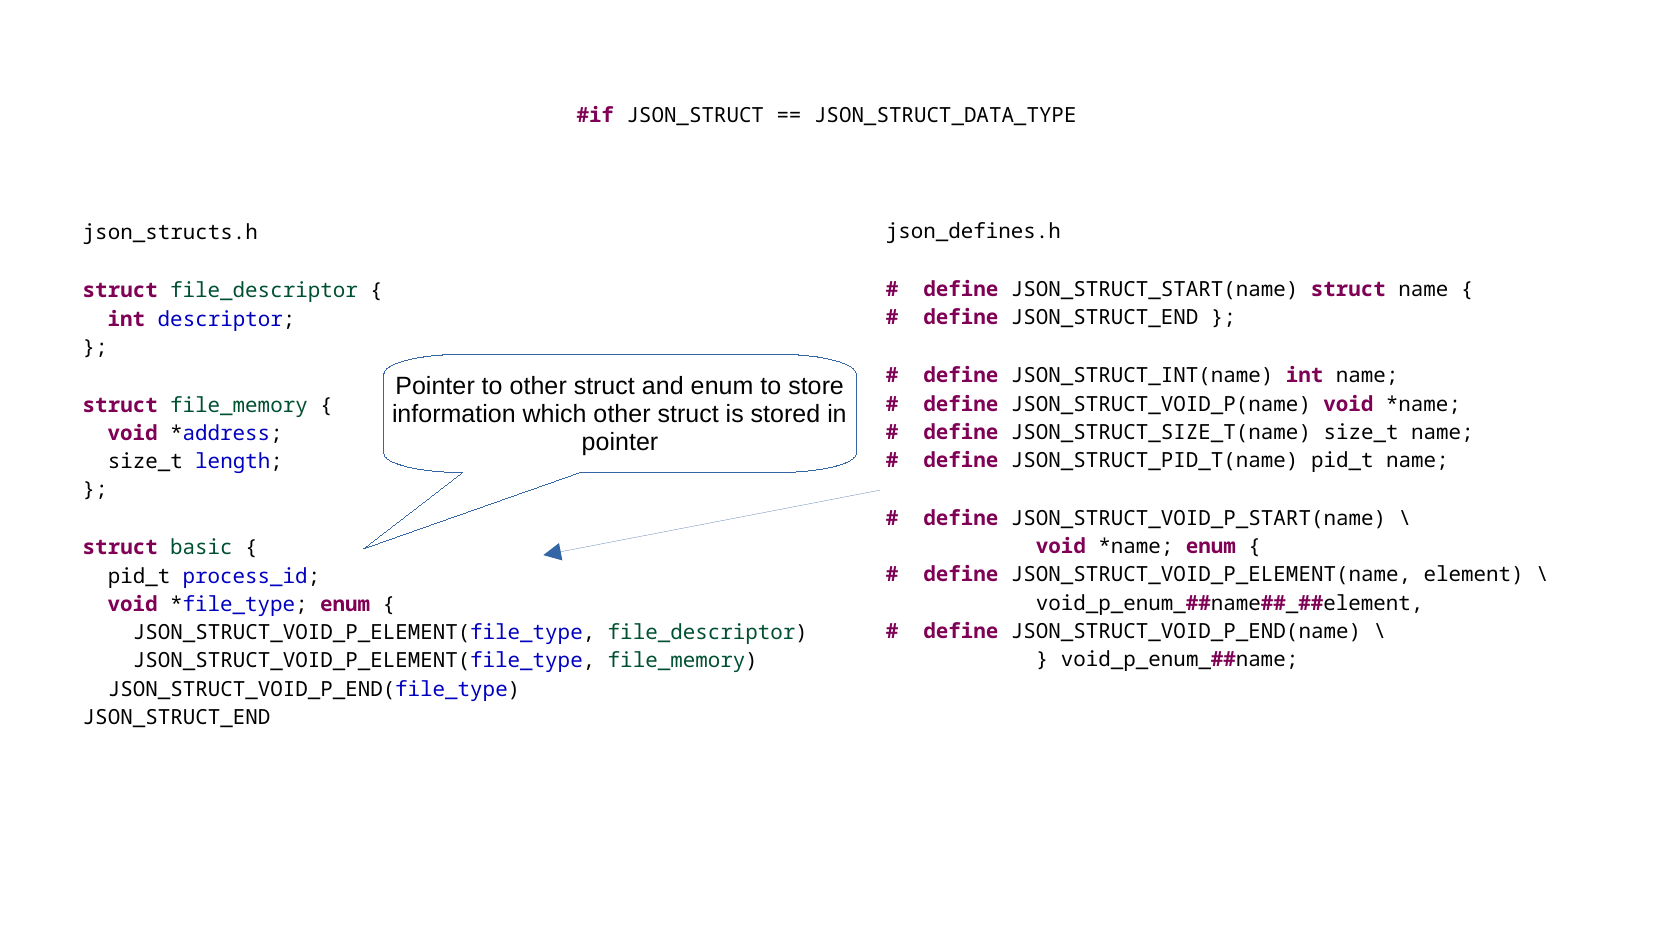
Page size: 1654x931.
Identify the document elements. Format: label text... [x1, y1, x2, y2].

list json_defines.h # define JSON_STRUCT_START(name) struct name { # define JSON_STRUCT_END }; # define JSON_STRUCT_INT(name) int name; # define JSON_STRUCT_VOID_P(name) void *name; # define JSON_STRUCT_SIZE_T(name) size_t name; # define JSON_STRUCT_PID_T(name) pid_t name; # define JSON_STRUCT_VOID_P_START(name) \ void *name; enum { # define JSON_STRUCT_VOID_P_ELEMENT(name, element) \ void_p_enum_##name##_##element, # define JSON_STRUCT_VOID_P_END(name) \ } void_p_enum_##name; [885, 216, 1571, 756]
text_box Pointer to other struct and enum to store information which other struct is stored in pointer [363, 354, 857, 549]
list json_structs.h struct file_descriptor { int descriptor; }; struct file_memory { void *address; size_t length; }; struct basic { pid_t process_id; void *file_type; enum { JSON_STRUCT_VOID_P_ELEMENT(file_type, file_descriptor) JSON_STRUCT_VOID_P_ELEMENT(file_type, file_memory) JSON_STRUCT_VOID_P_END(file_type) JSON_STRUCT_END [82, 217, 827, 758]
title #if JSON_STRUCT == JSON_STRUCT_DATA_TYPE [82, 37, 1571, 193]
